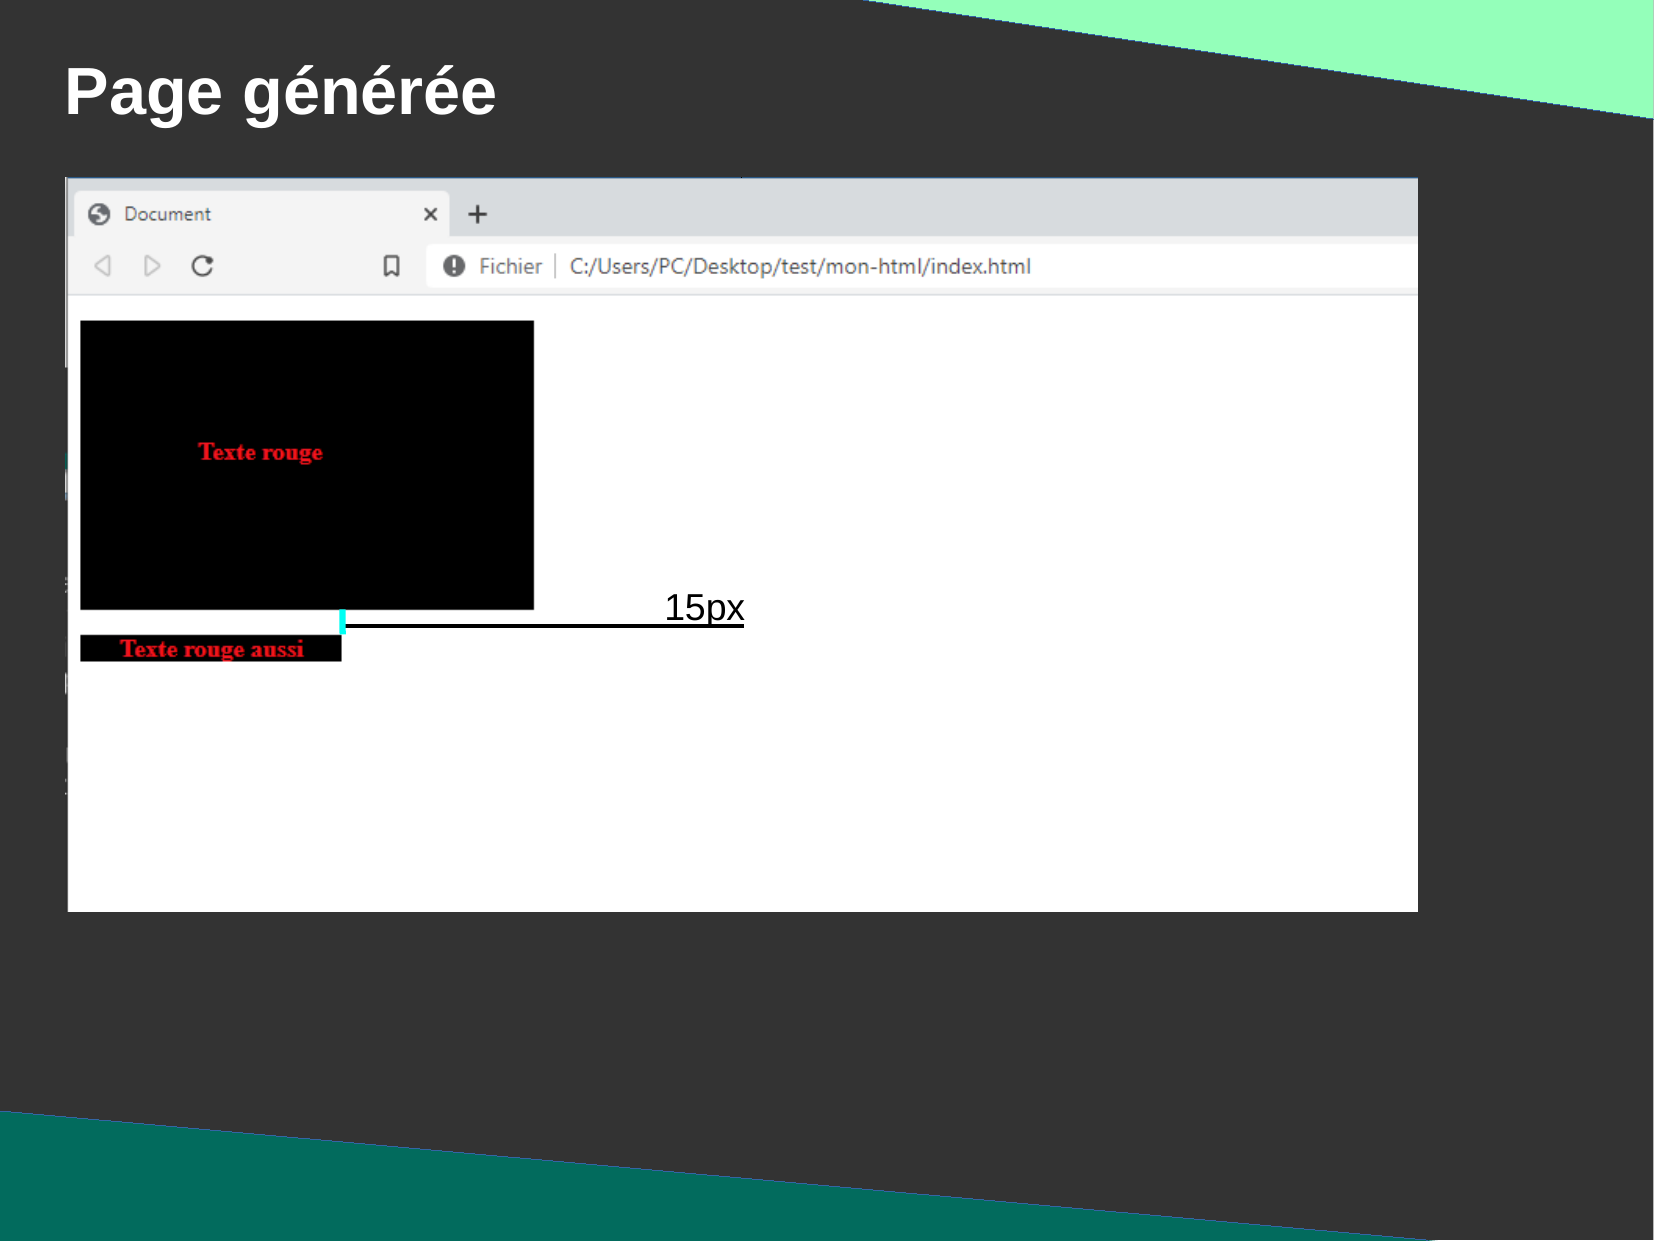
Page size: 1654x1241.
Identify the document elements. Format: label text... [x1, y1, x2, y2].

picture [65, 177, 1418, 912]
title Page générée [64, 54, 1553, 157]
text_box 15px [649, 578, 768, 636]
text_box [863, 0, 1654, 120]
